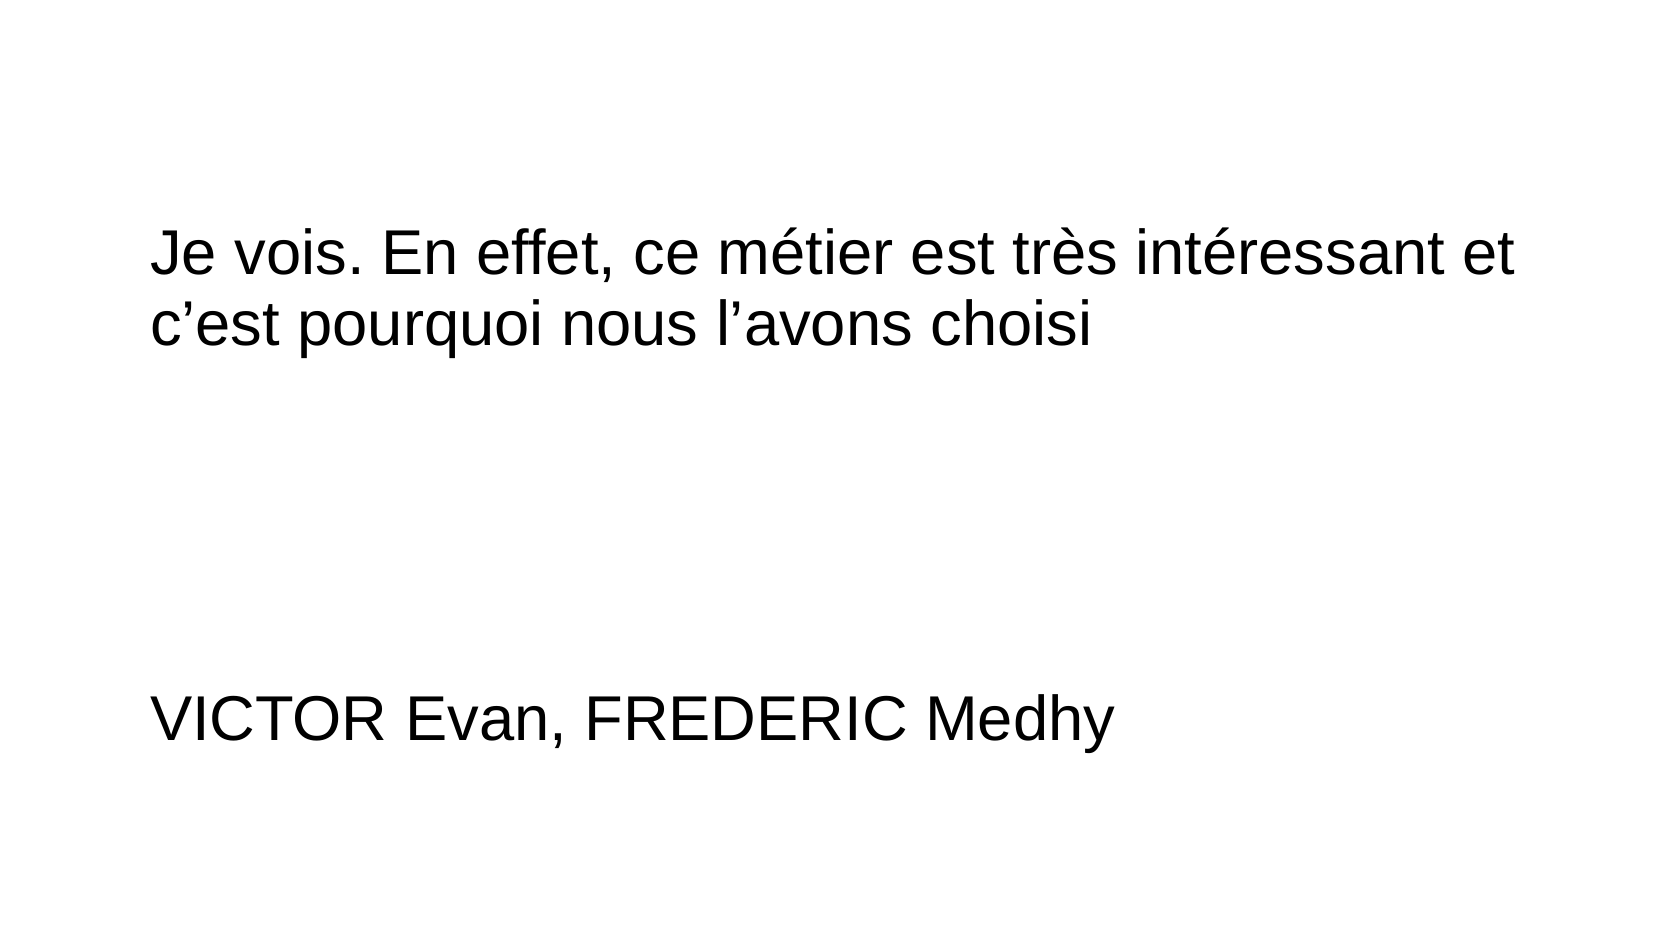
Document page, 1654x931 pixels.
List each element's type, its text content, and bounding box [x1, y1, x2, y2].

list Je vois. En effet, ce métier est très intéressant et c’est pourquoi nous l’avons choisi VICTOR Evan, FREDERIC Medhy [82, 217, 1571, 758]
